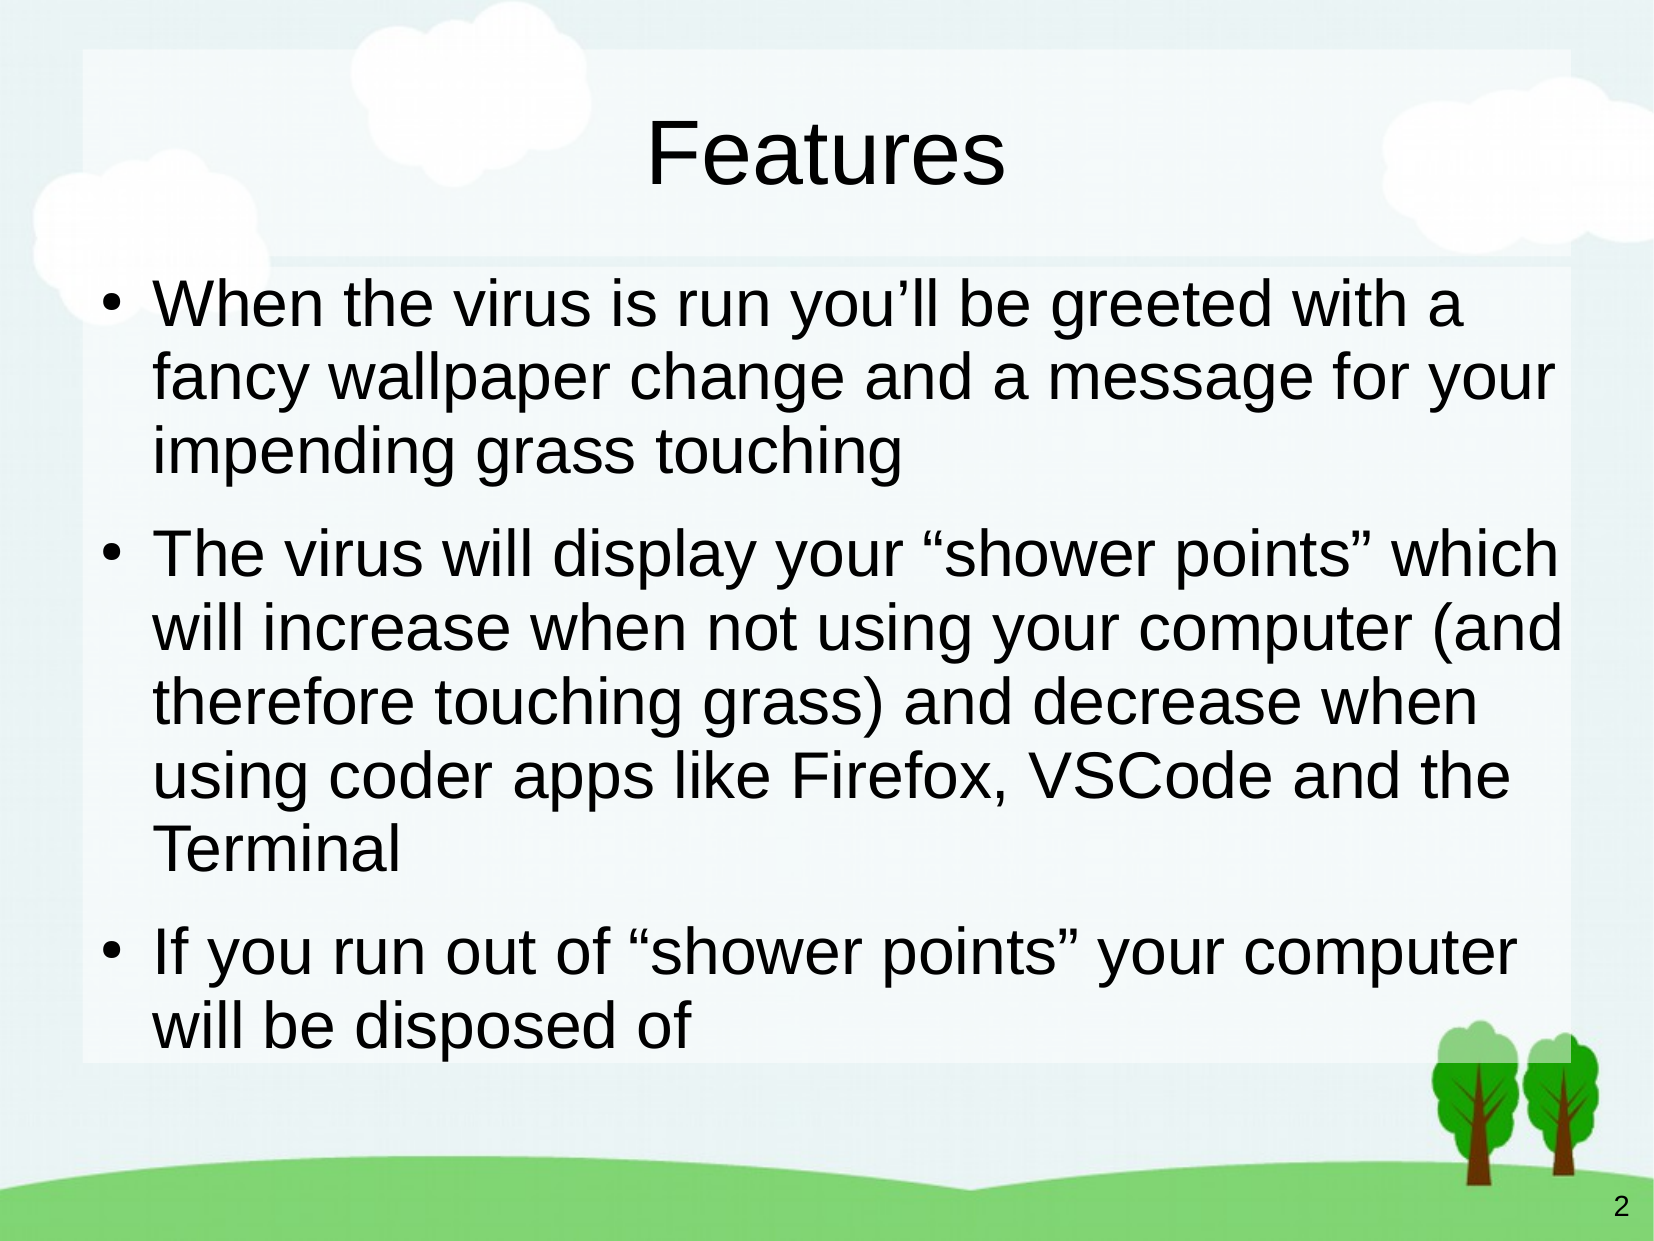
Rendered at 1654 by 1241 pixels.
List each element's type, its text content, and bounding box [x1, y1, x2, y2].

list When the virus is run you’ll be greeted with a fancy wallpaper change and a message for your impending grass touching The virus will display your “shower points” which will increase when not using your computer (and therefore touching grass) and decrease when using coder apps like Firefox, VSCode and the Terminal If you run out of “shower points” your computer will be disposed of [82, 266, 1571, 1063]
picture [0, 0, 1654, 1241]
title Features [82, 49, 1571, 257]
